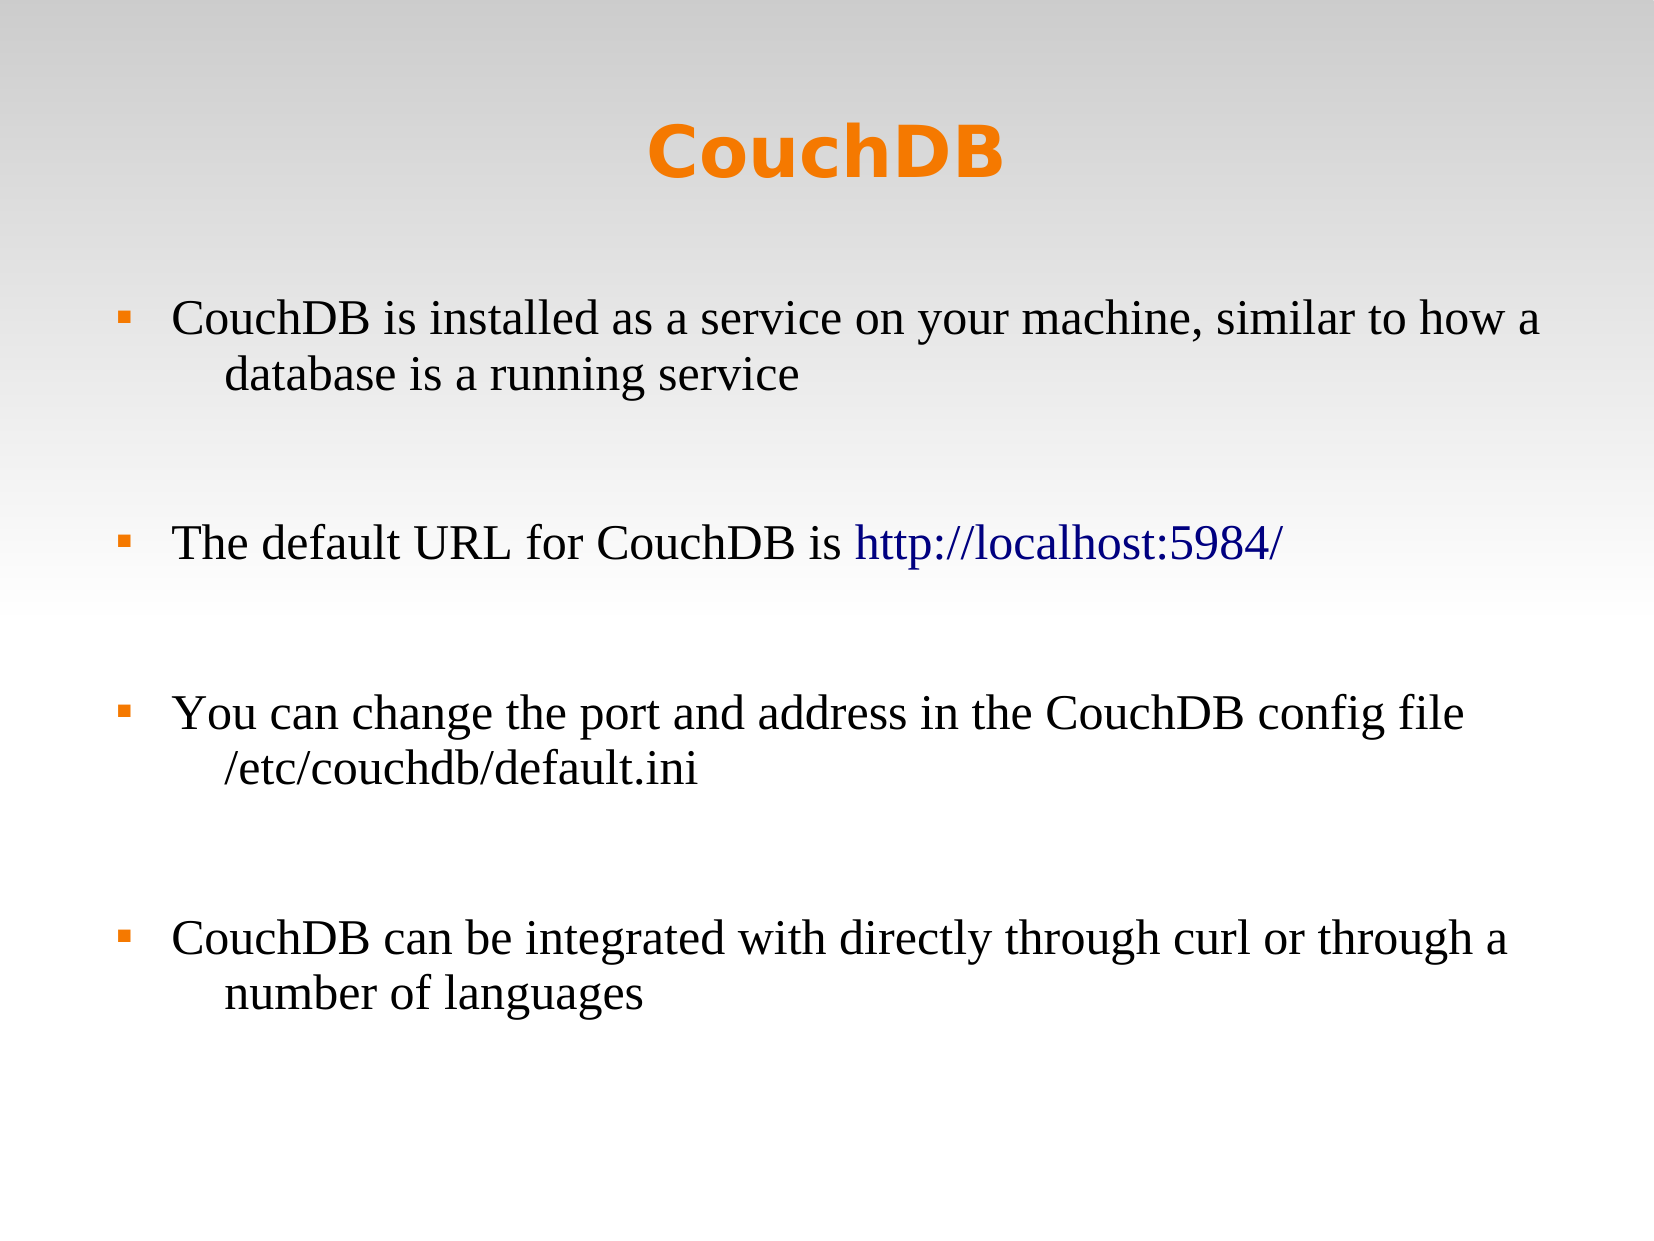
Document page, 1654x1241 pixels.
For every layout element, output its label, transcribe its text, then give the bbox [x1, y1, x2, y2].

title CouchDB [82, 49, 1571, 257]
list CouchDB is installed as a service on your machine, similar to how a database is a running service The default URL for CouchDB is http://localhost:5984/ You can change the port and address in the CouchDB config file /etc/couchdb/default.ini CouchDB can be integrated with directly through curl or through a number of languages [82, 290, 1571, 1109]
